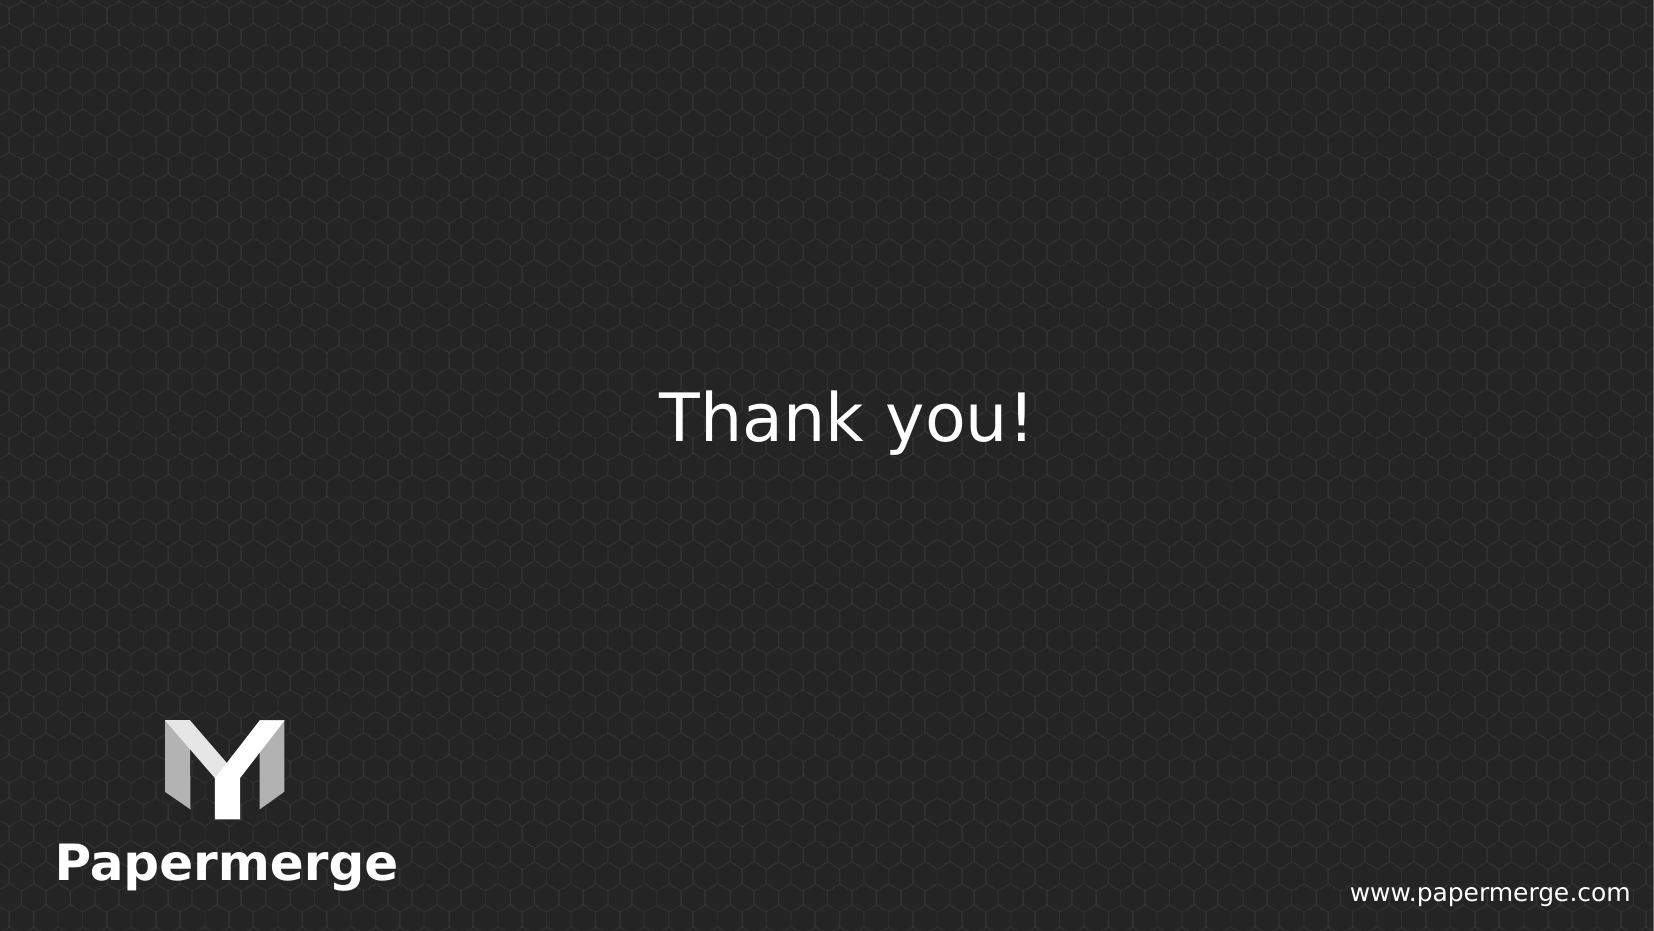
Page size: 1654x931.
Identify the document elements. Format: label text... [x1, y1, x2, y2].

text_box www.papermerge.com [1335, 870, 1646, 916]
text_box Thank you! [645, 372, 1051, 466]
text_box Papermerge [39, 826, 436, 901]
picture [0, 0, 1654, 931]
